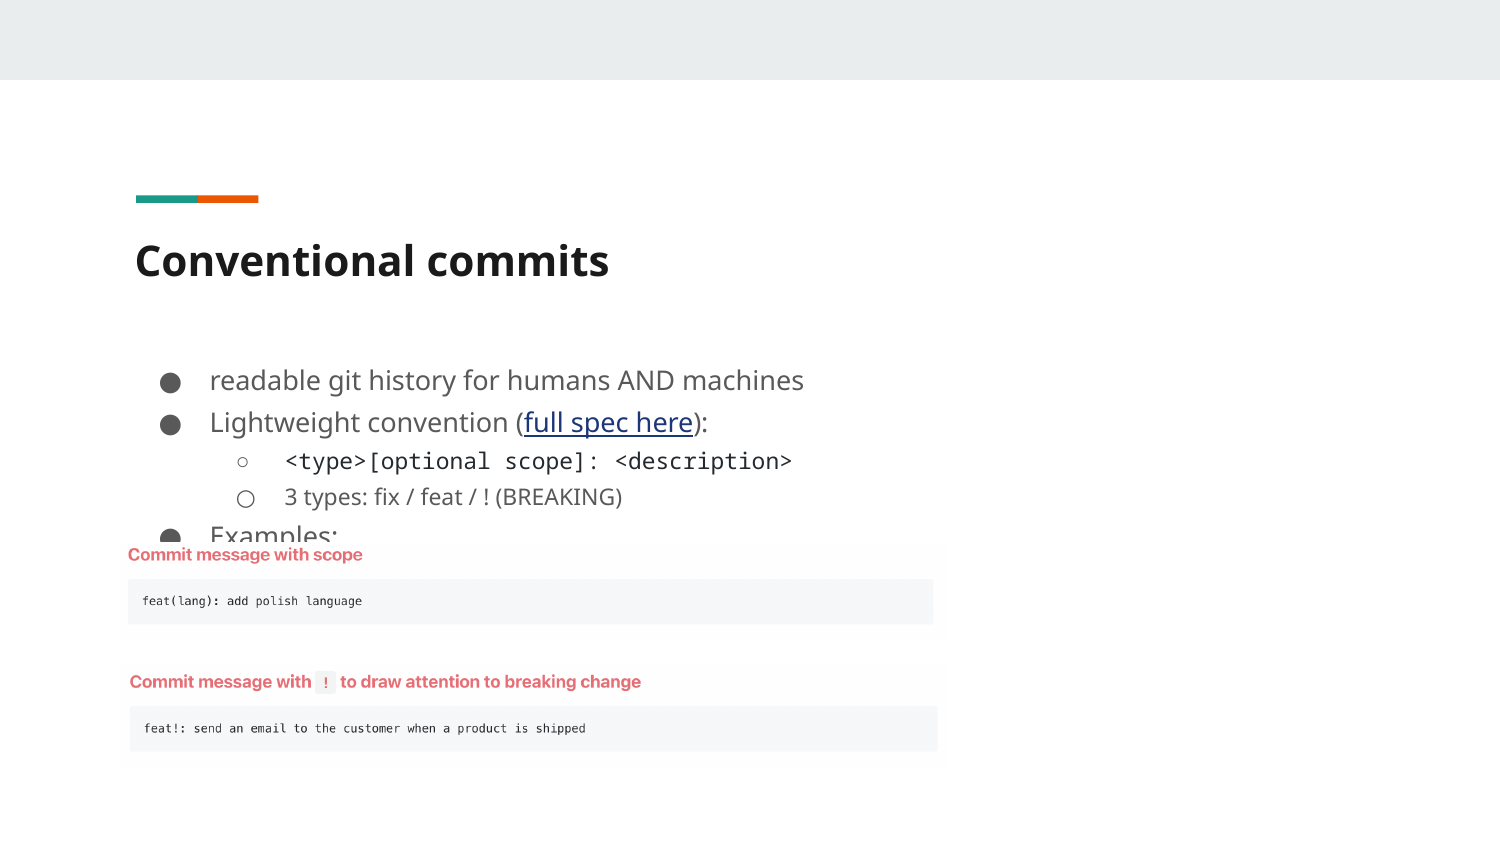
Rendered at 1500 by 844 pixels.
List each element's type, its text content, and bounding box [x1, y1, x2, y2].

title Conventional commits [119, 216, 1381, 305]
picture [119, 542, 948, 640]
list readable git history for humans AND machines Lightweight convention (full spec here): <type>[optional scope]: <description> 3 types: fix / feat / ! (BREAKING) Examples: [119, 341, 1381, 712]
picture [119, 663, 948, 769]
